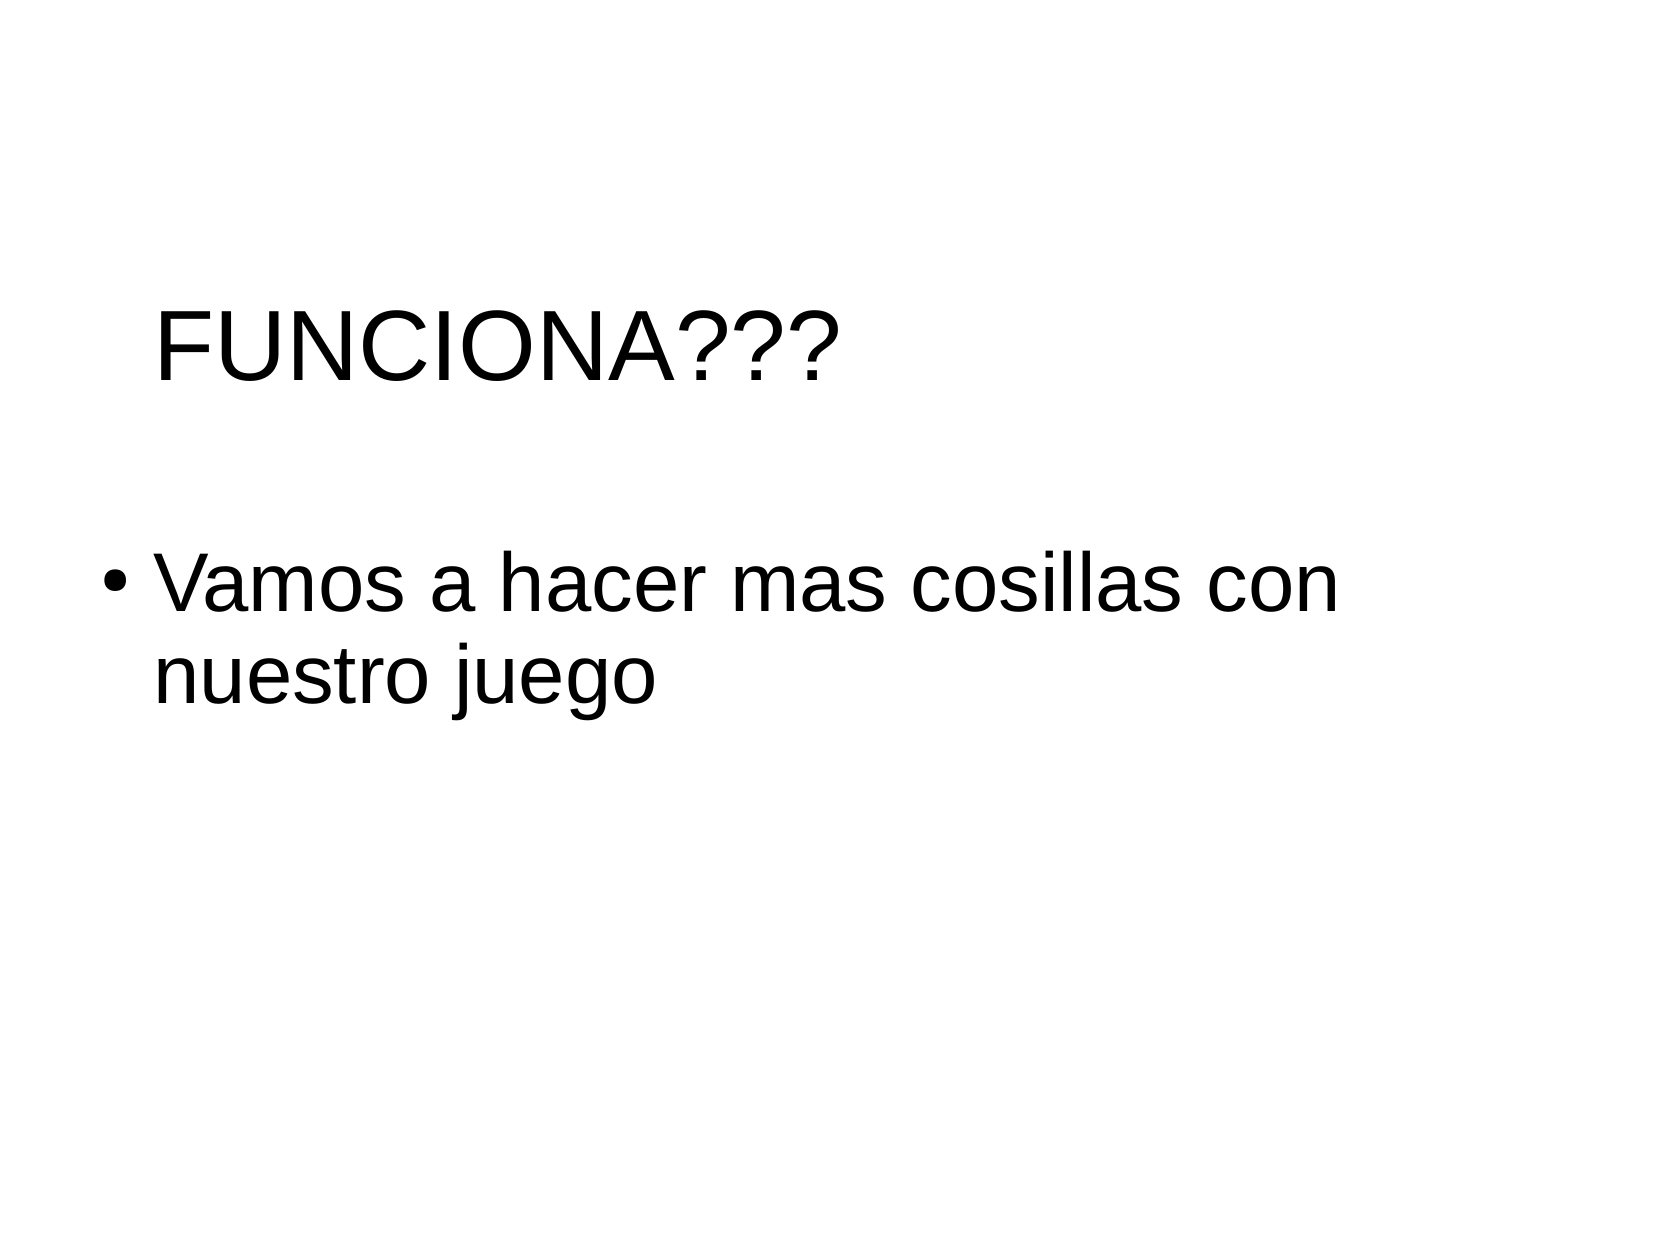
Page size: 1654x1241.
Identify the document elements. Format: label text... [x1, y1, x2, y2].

list FUNCIONA??? Vamos a hacer mas cosillas con nuestro juego [82, 290, 1571, 1010]
